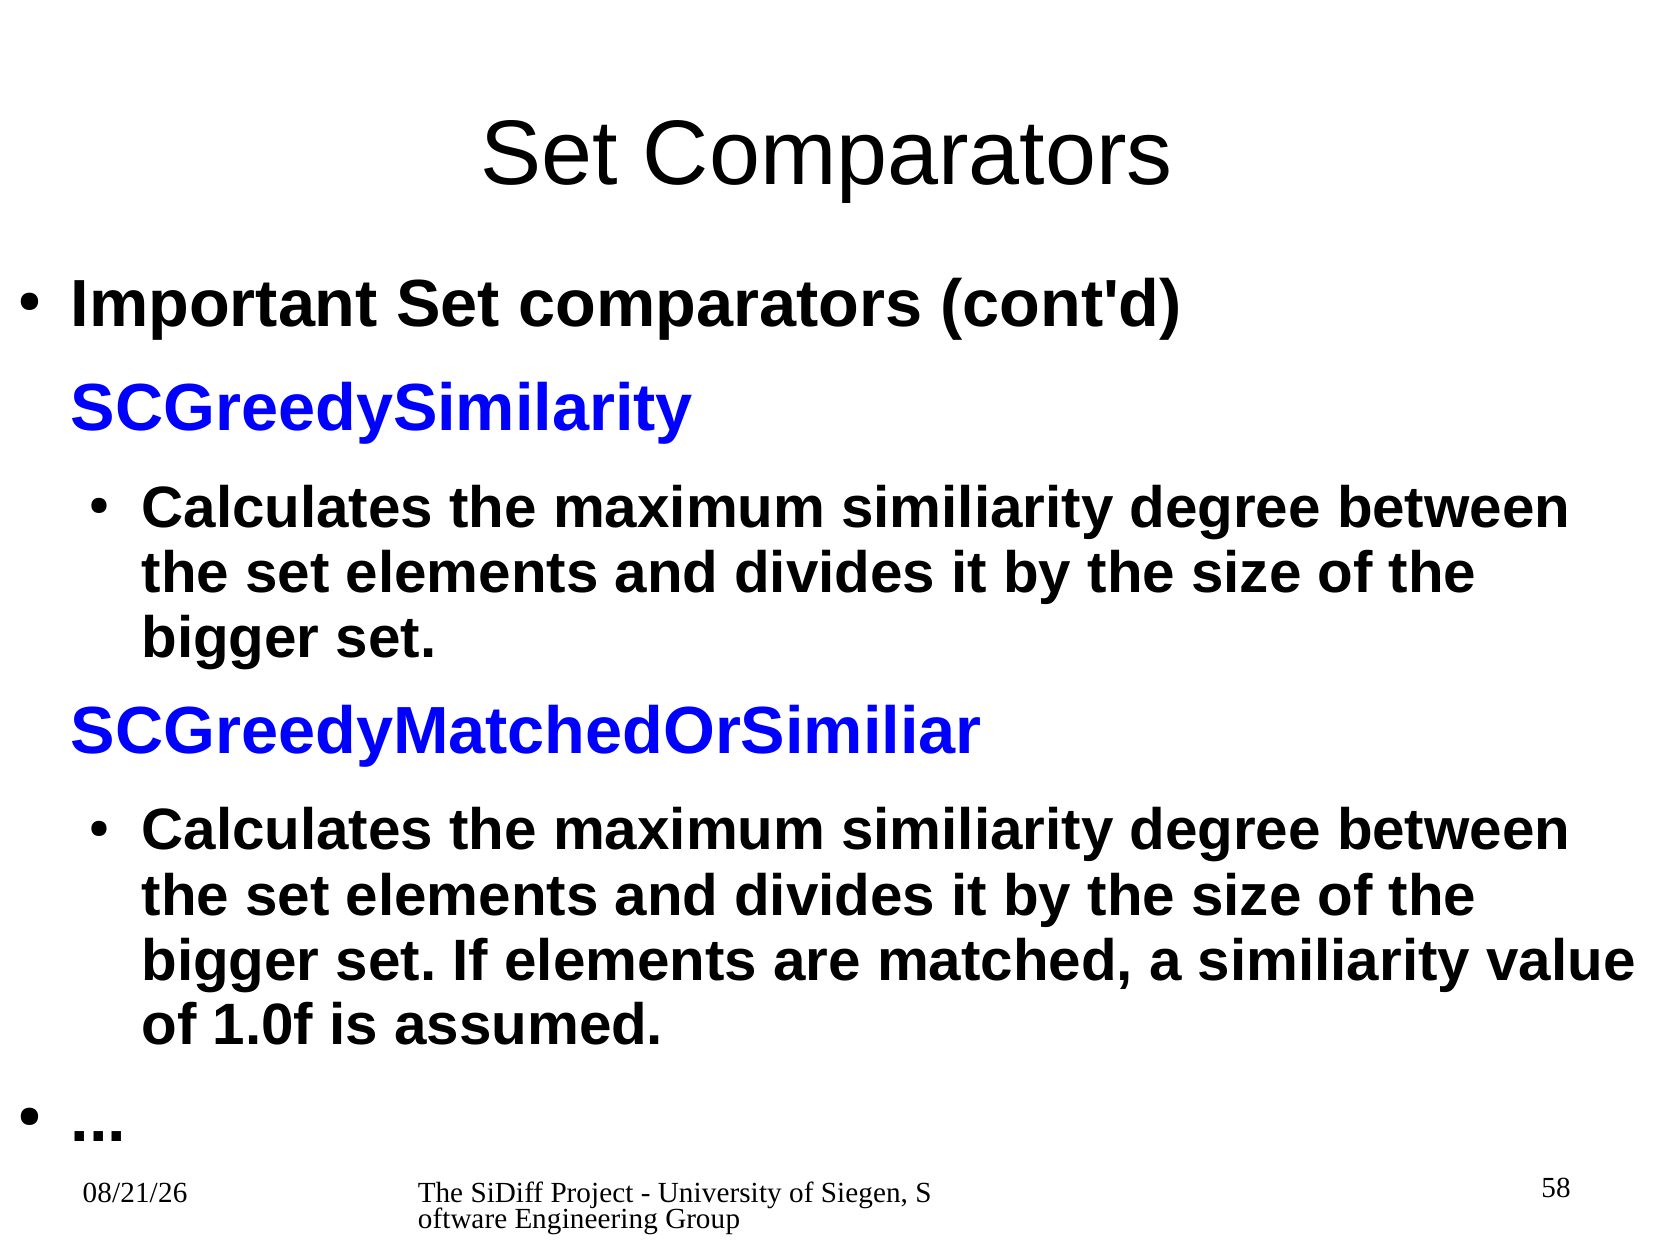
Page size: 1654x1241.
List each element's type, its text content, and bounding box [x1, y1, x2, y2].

title Set Comparators [82, 49, 1571, 257]
list Important Set comparators (cont'd) SCGreedySimilarity Calculates the maximum similiarity degree between the set elements and divides it by the size of the bigger set. SCGreedyMatchedOrSimiliar Calculates the maximum similiarity degree between the set elements and divides it by the size of the bigger set. If elements are matched, a similiarity value of 1.0f is assumed. ... [0, 265, 1654, 1241]
